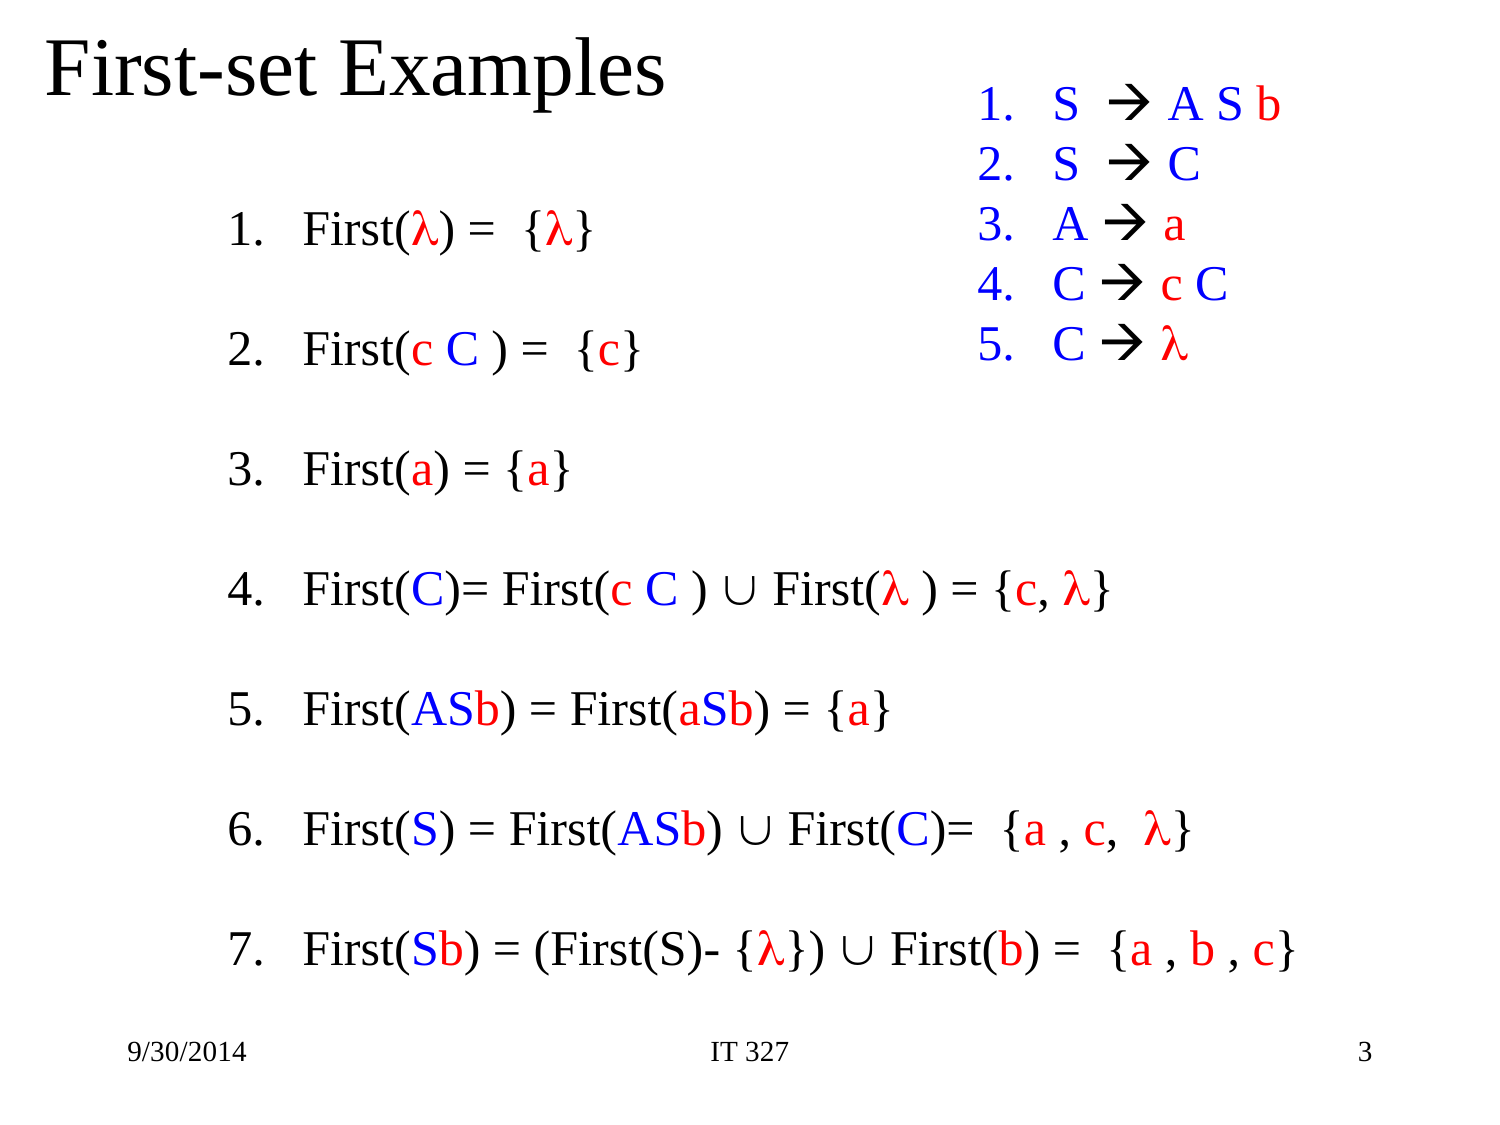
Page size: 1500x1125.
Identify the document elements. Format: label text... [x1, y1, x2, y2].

title First-set Examples [0, 0, 713, 125]
text_box IT 327 [512, 1043, 988, 1101]
text_box 9/30/2014 [112, 1025, 426, 1101]
text_box S  A S b S  C A  a C  c C C   [962, 62, 1363, 378]
text_box <number> [1074, 1025, 1388, 1101]
text_box First() = {} First(c C ) = {c} First(a) = {a} First(C)= First(c C )  First( ) = {c, } First(ASb) = First(aSb) = {a} First(S) = First(ASb)  First(C)= {a , c, } First(Sb) = (First(S)- {})  First(b) = {a , b , c} [212, 187, 1314, 1043]
